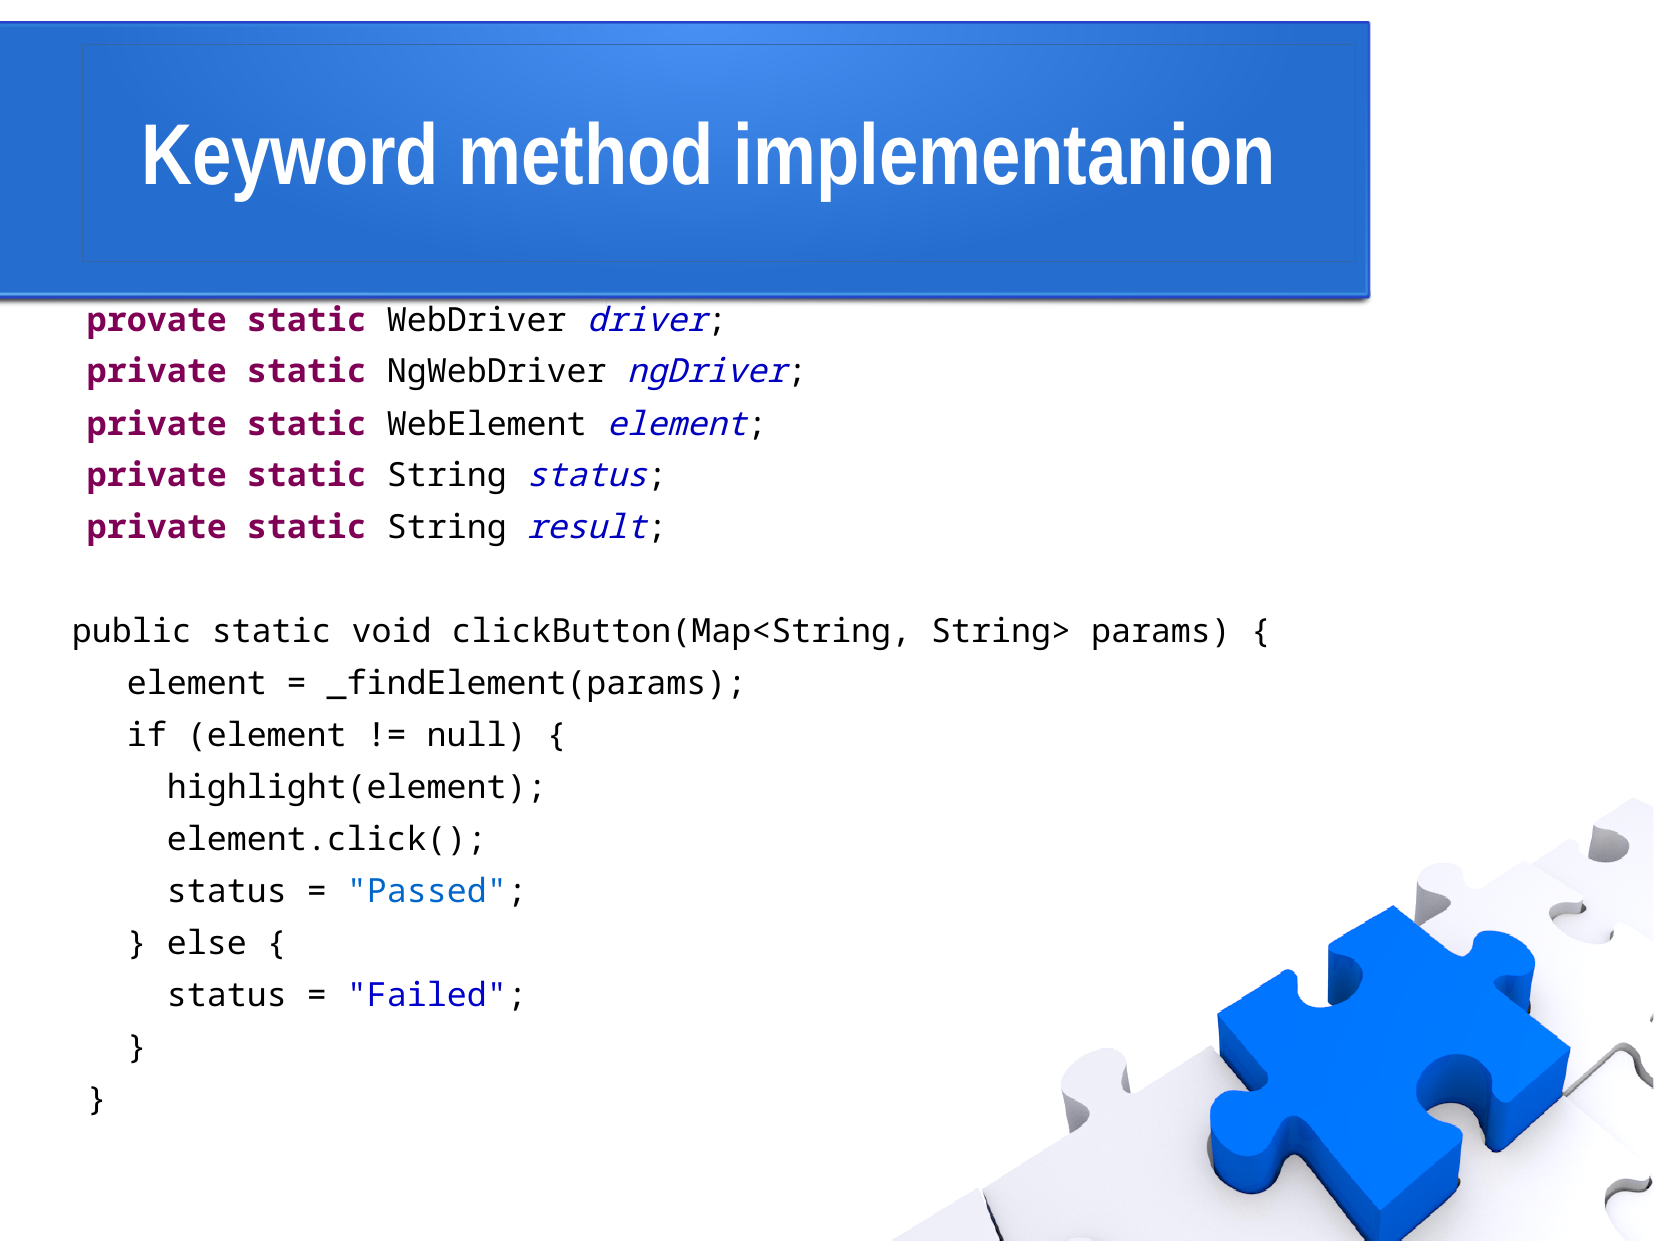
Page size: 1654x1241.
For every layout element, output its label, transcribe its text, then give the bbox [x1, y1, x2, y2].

picture [0, 21, 1375, 307]
picture [872, 655, 1654, 1241]
text_box provate static WebDriver driver; private static NgWebDriver ngDriver; private static WebElement element; private static String status; private static String result; public static void clickButton(Map<String, String> params) { element = _findElement(params); if (element != null) { highlight(element); element.click(); status = "Passed"; } else { status = "Failed"; } } [71, 344, 1561, 1065]
title Keyword method implementanion [82, 44, 1356, 262]
